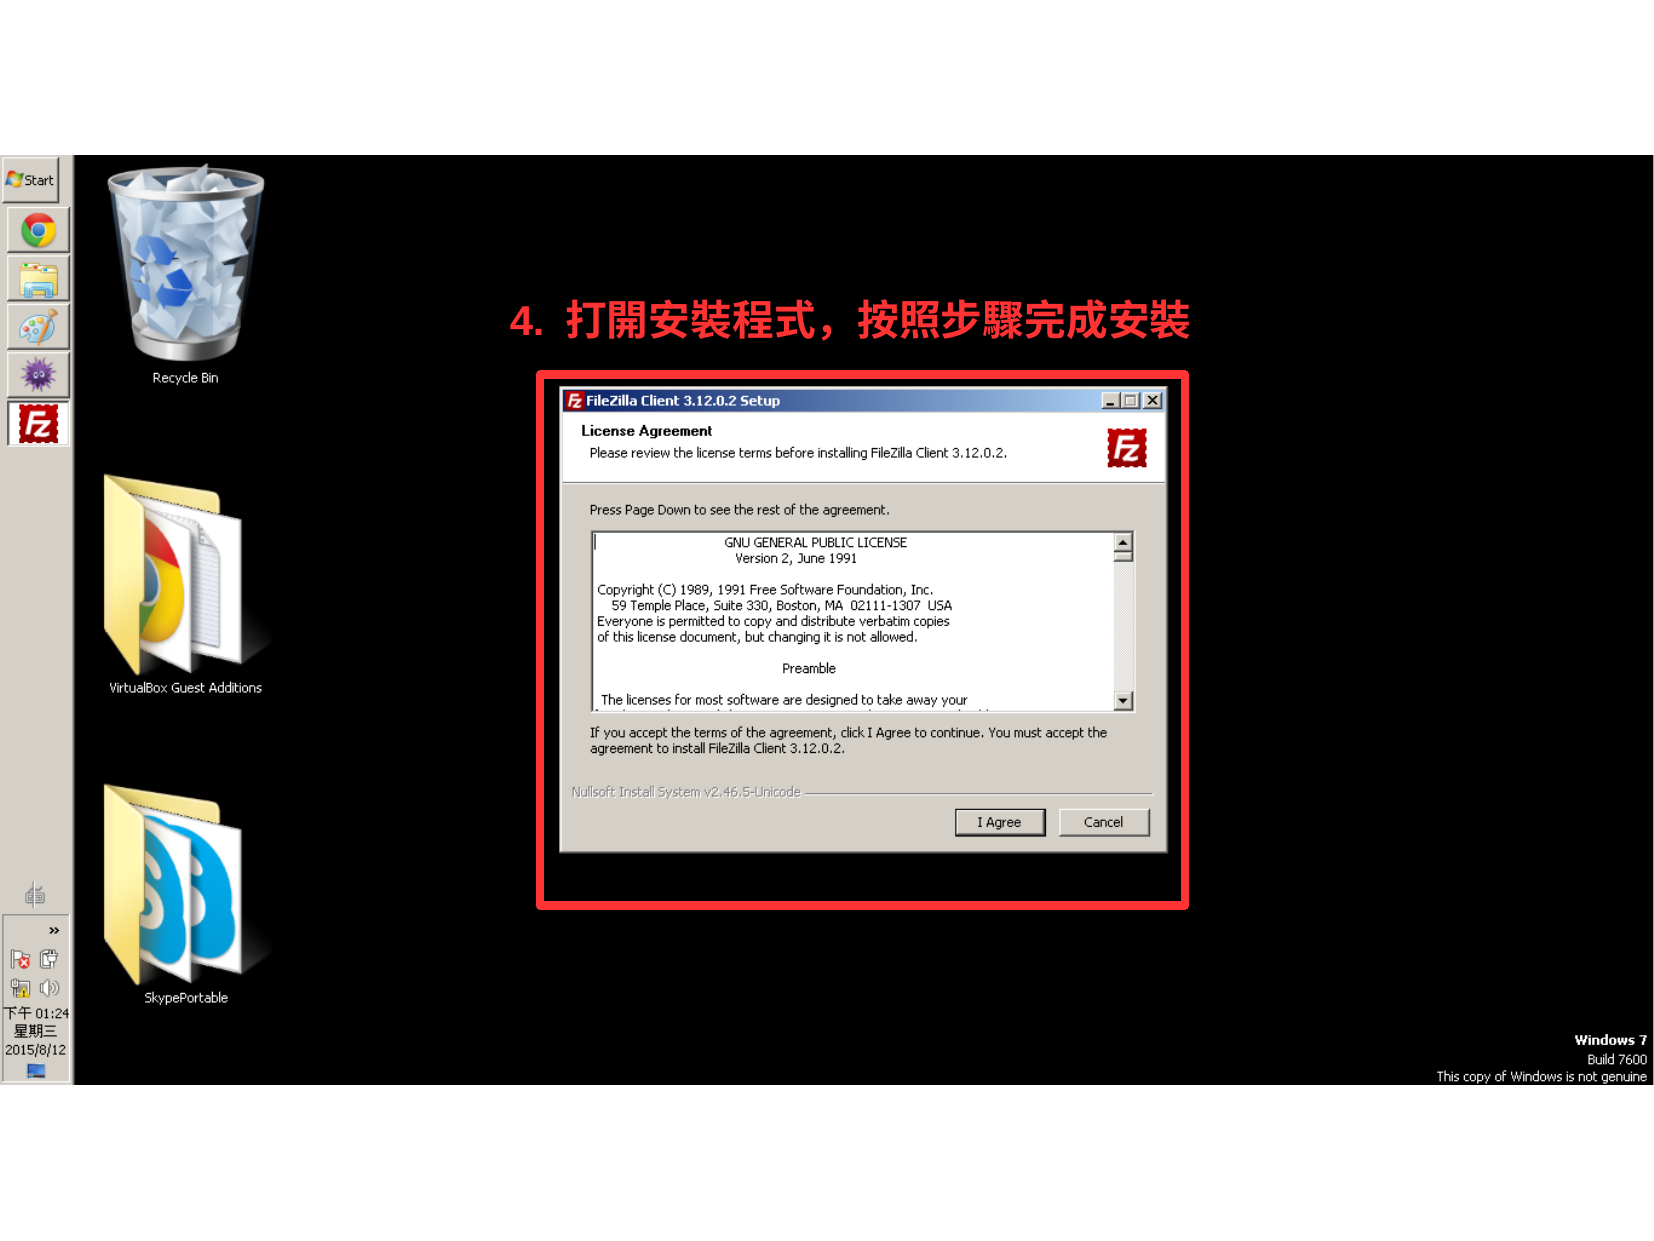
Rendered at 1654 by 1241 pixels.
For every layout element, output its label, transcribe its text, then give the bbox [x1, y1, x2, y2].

picture [0, 155, 1654, 1085]
text_box 4. 打開安裝程式，按照步驟完成安裝 [495, 279, 1471, 405]
